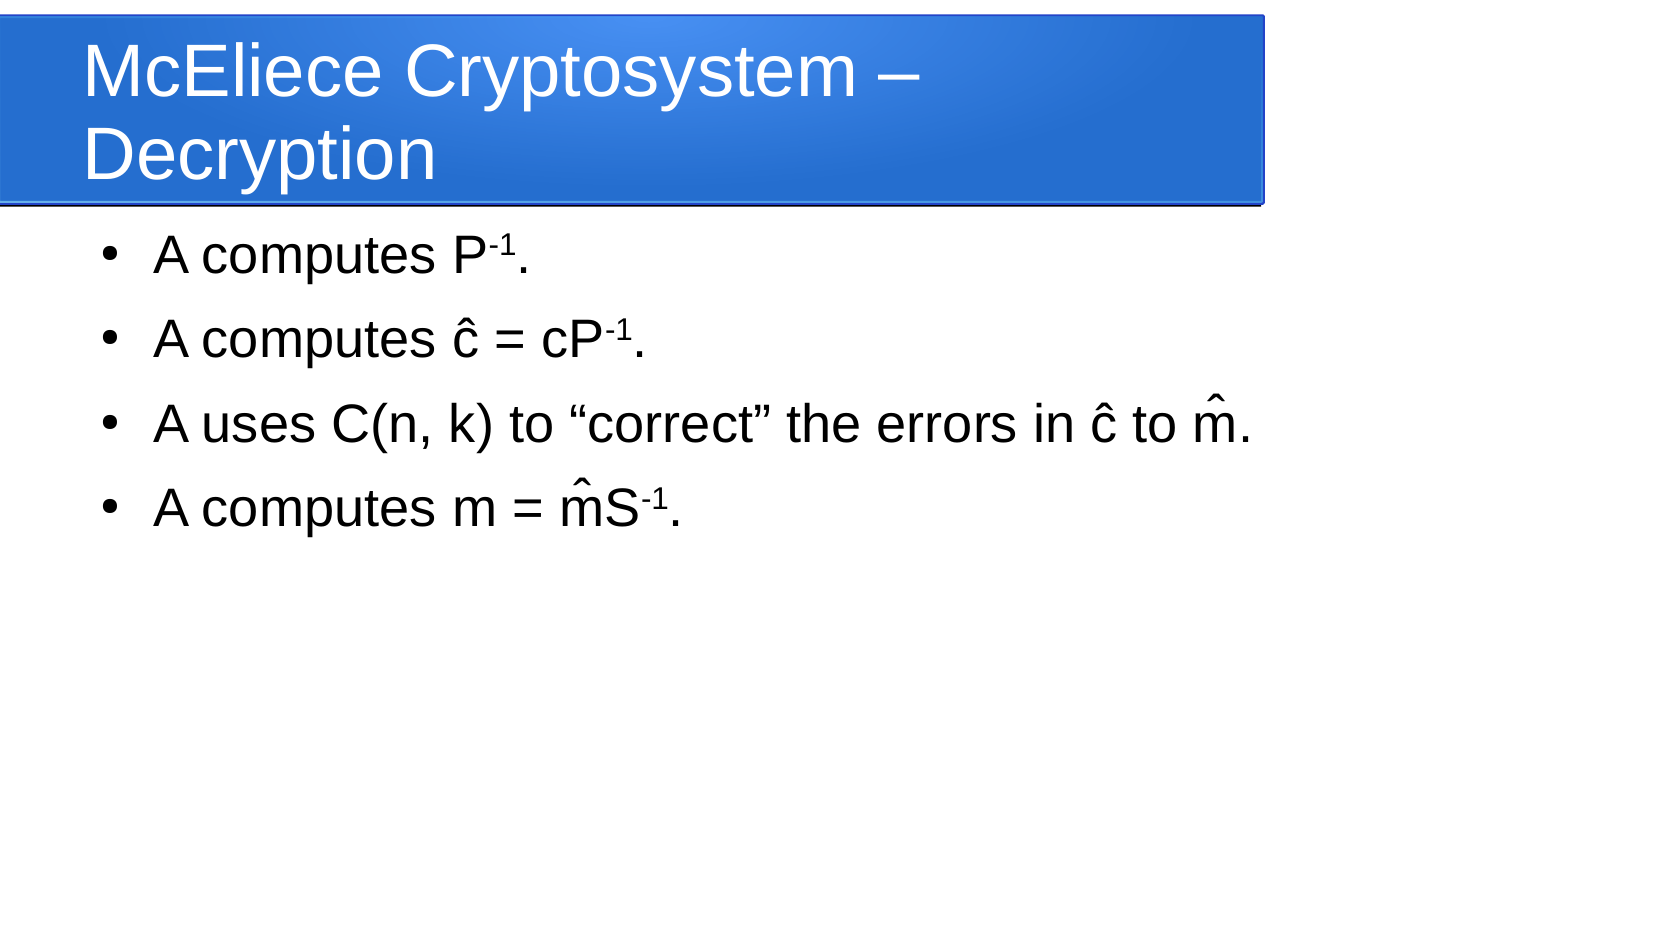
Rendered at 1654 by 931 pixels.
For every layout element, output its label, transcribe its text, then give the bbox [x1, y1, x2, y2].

list A computes P-1. A computes ĉ = cP-1. A uses C(n, k) to “correct” the errors in ĉ to m̂. A computes m = m̂S-1. [82, 224, 1571, 764]
title McEliece Cryptosystem – Decryption [82, 29, 1235, 196]
